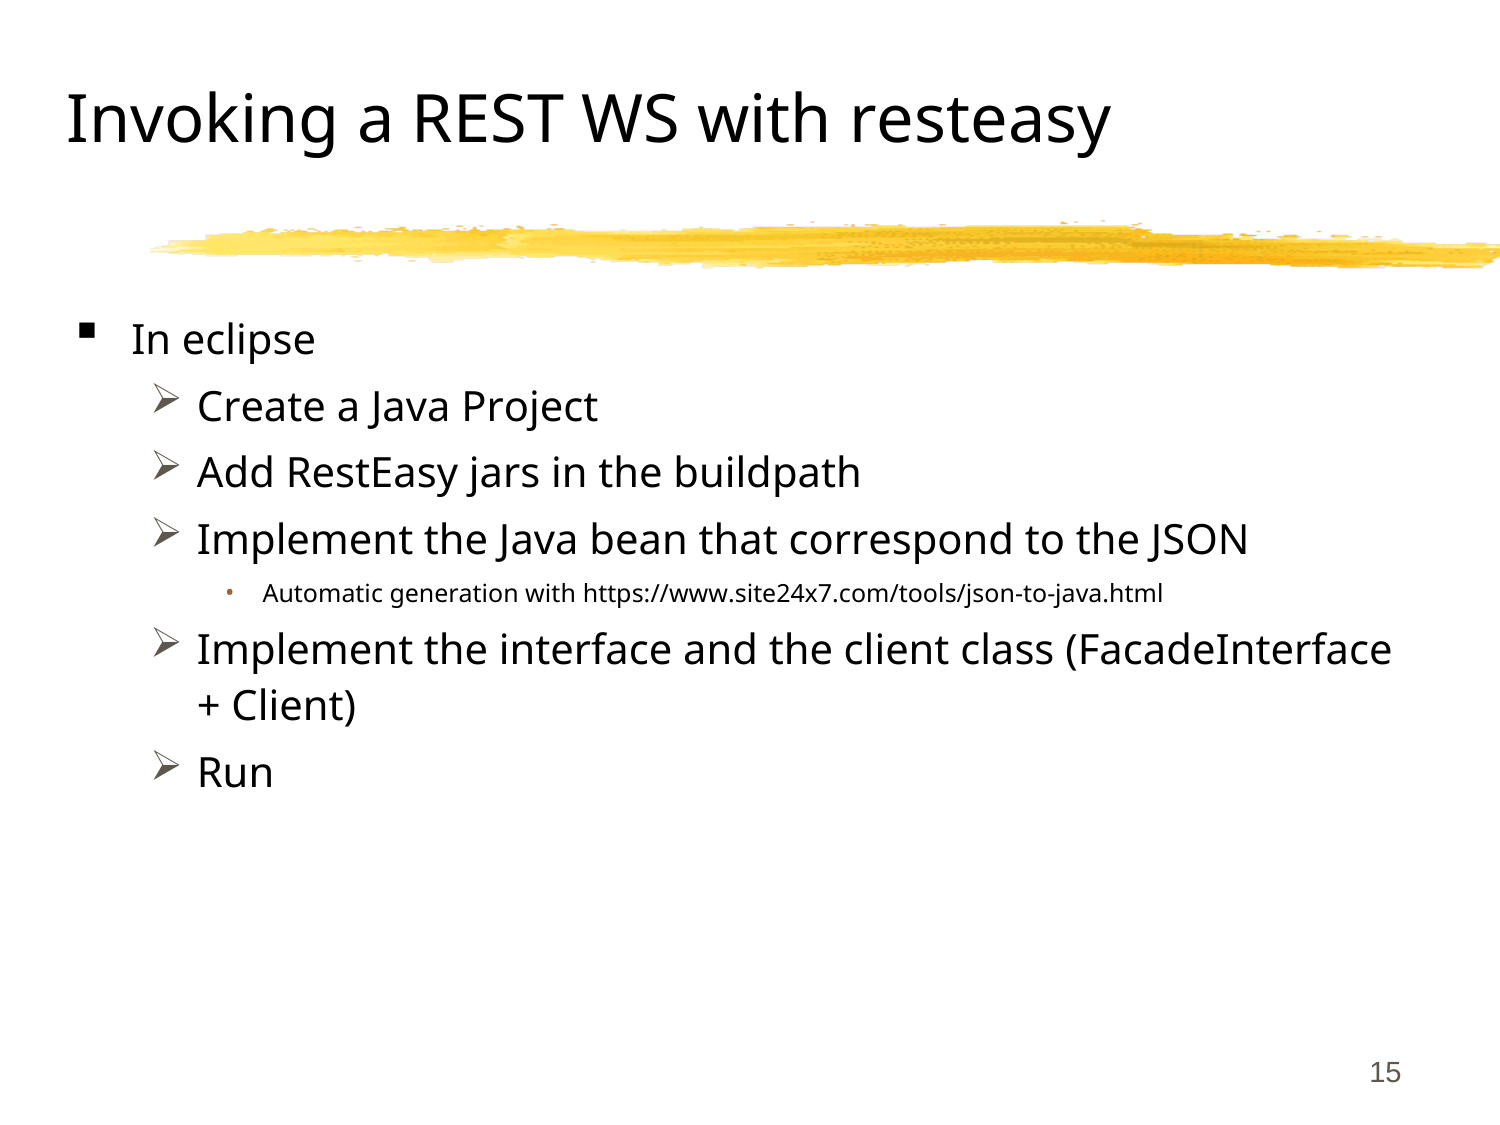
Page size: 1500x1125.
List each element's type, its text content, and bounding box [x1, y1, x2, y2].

list In eclipse Create a Java Project Add RestEasy jars in the buildpath Implement the Java bean that correspond to the JSON Automatic generation with https://www.site24x7.com/tools/json-to-java.html Implement the interface and the client class (FacadeInterface + Client) Run [75, 309, 1417, 736]
title Invoking a REST WS with resteasy [66, 13, 1342, 225]
picture [150, 215, 1500, 279]
